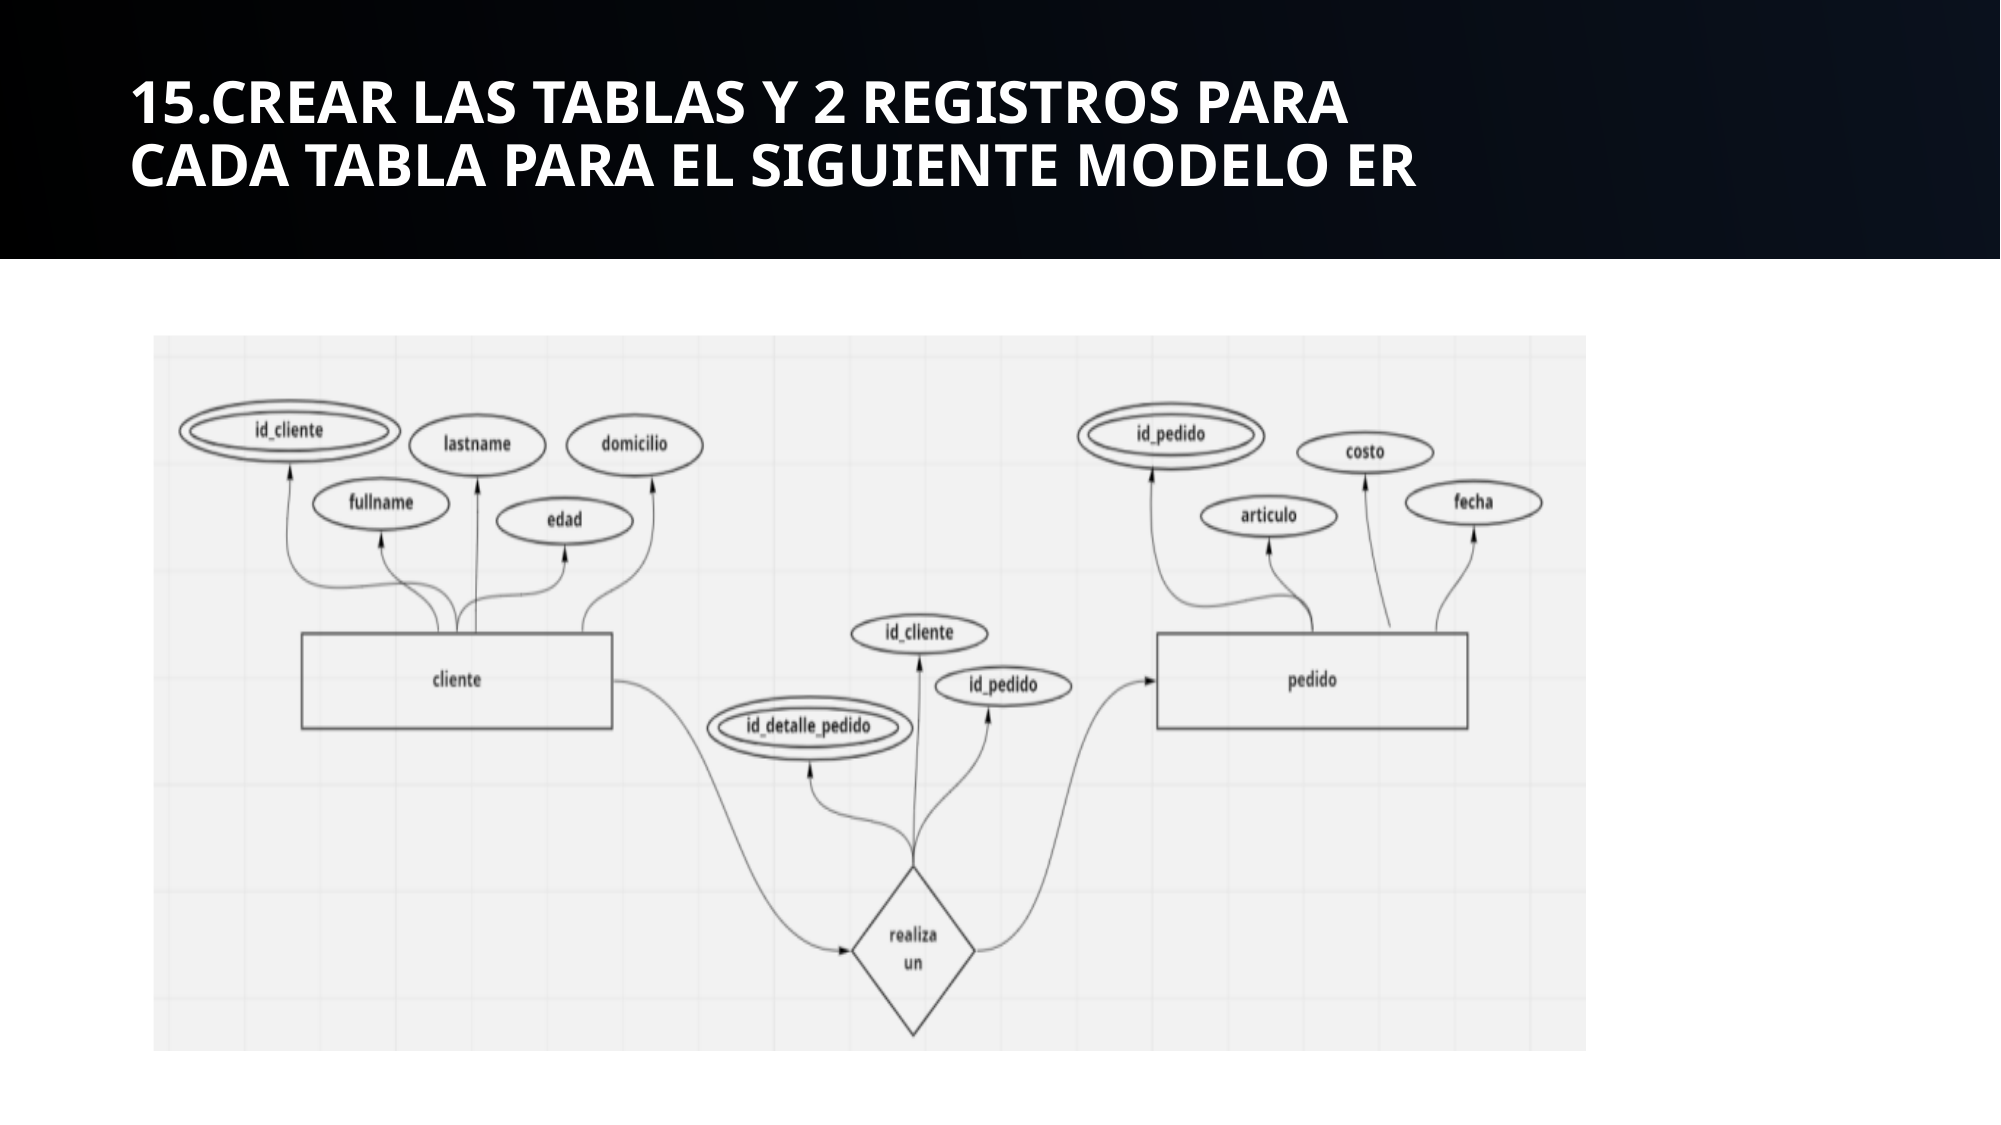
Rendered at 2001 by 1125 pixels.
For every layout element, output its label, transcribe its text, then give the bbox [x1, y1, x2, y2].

text_box 15.CREAR LAS TABLAS Y 2 REGISTROS PARA CADA TABLA PARA EL SIGUIENTE MODELO ER [114, 40, 1453, 231]
picture [151, 332, 1586, 1051]
text_box [0, 0, 2000, 1125]
